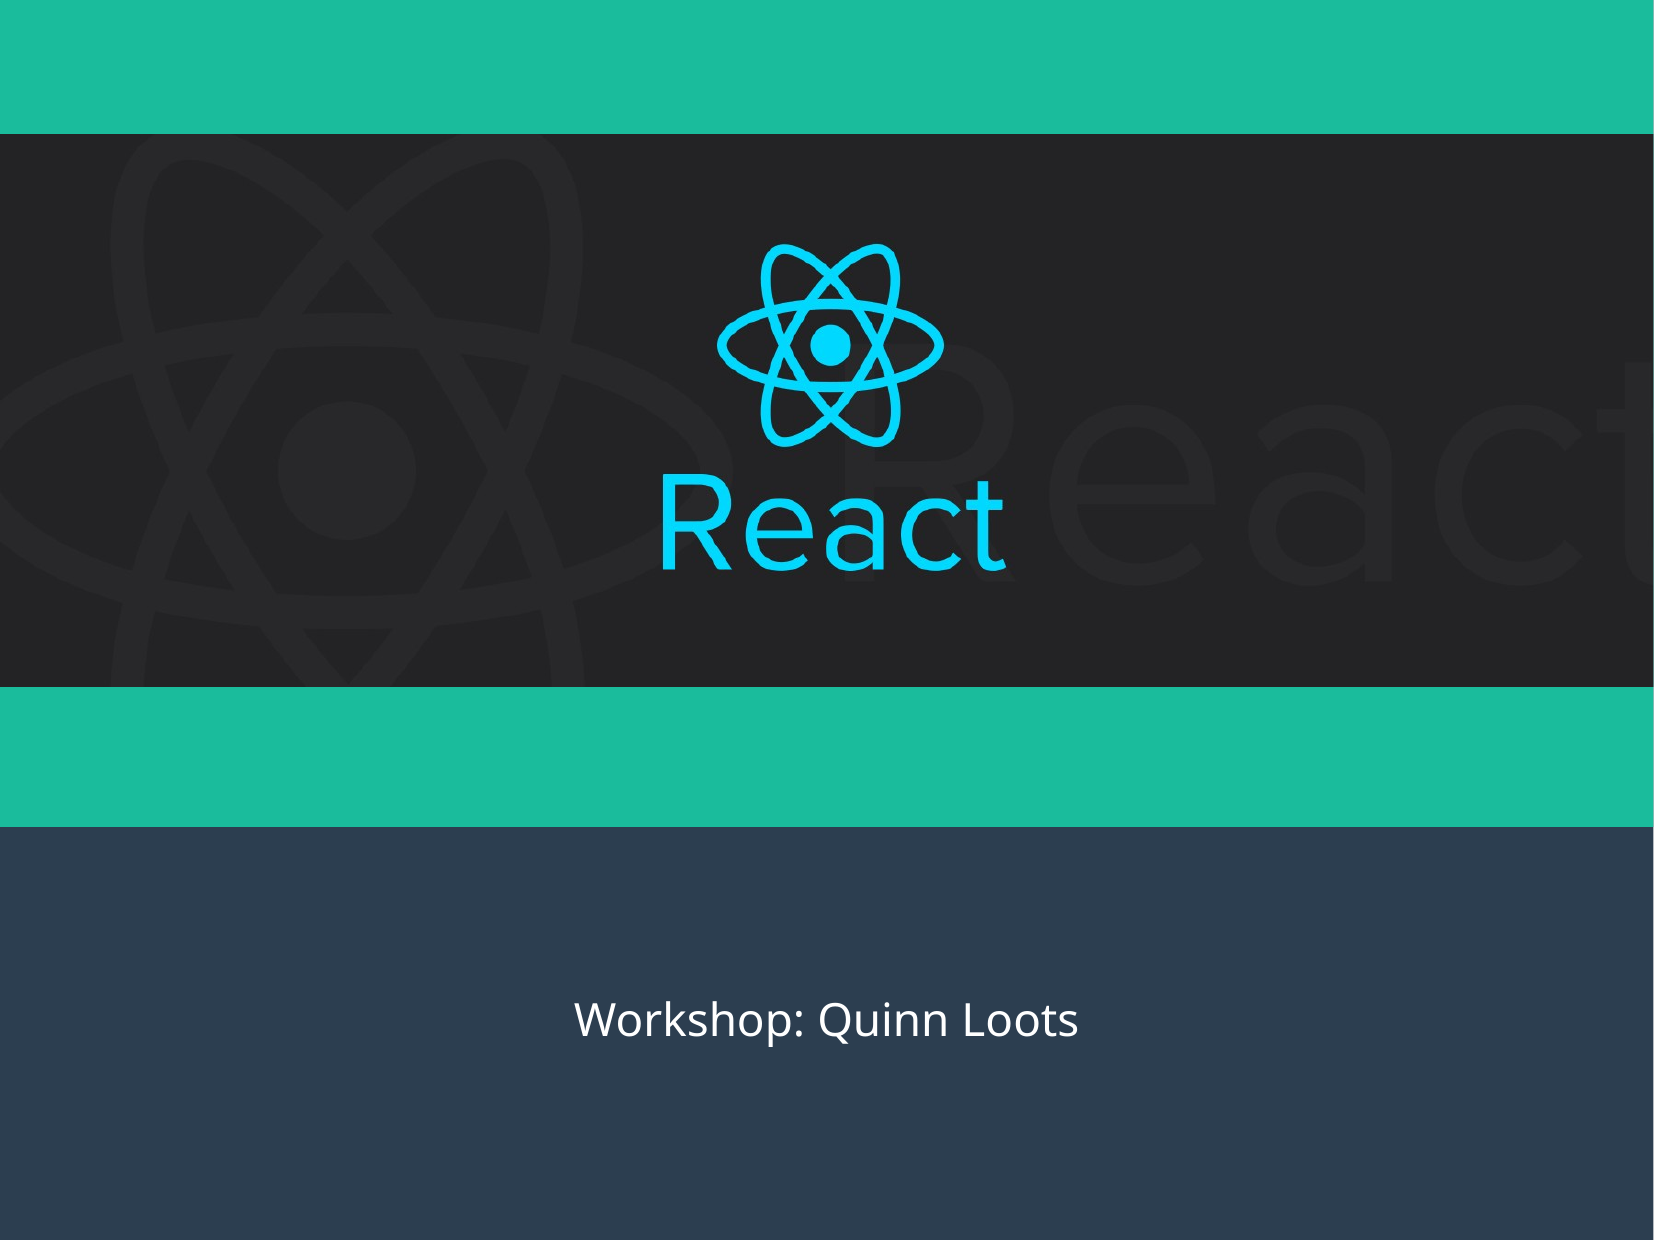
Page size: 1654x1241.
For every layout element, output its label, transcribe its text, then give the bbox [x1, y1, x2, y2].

picture [0, 134, 1654, 687]
subtitle Workshop: Quinn Loots [59, 856, 1595, 1182]
